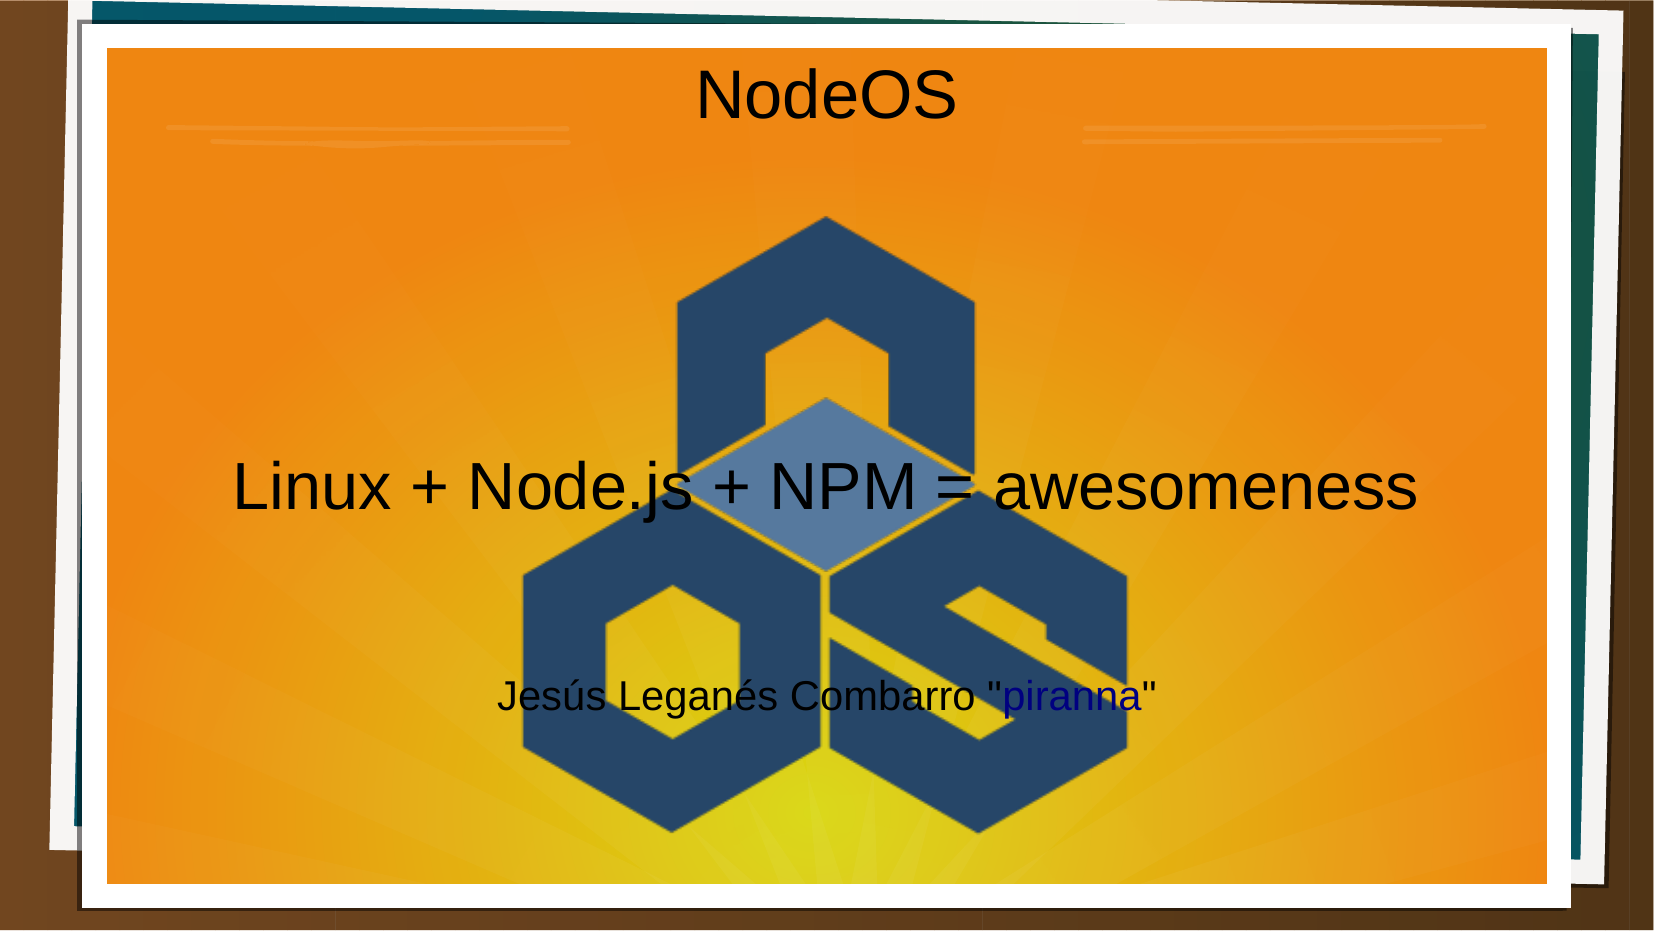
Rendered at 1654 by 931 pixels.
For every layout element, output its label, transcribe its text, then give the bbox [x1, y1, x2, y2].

subtitle Linux + Node.js + NPM = awesomeness Jesús Leganés Combarro "piranna" [82, 224, 1571, 931]
title NodeOS [389, 35, 1264, 154]
picture [516, 213, 1137, 224]
